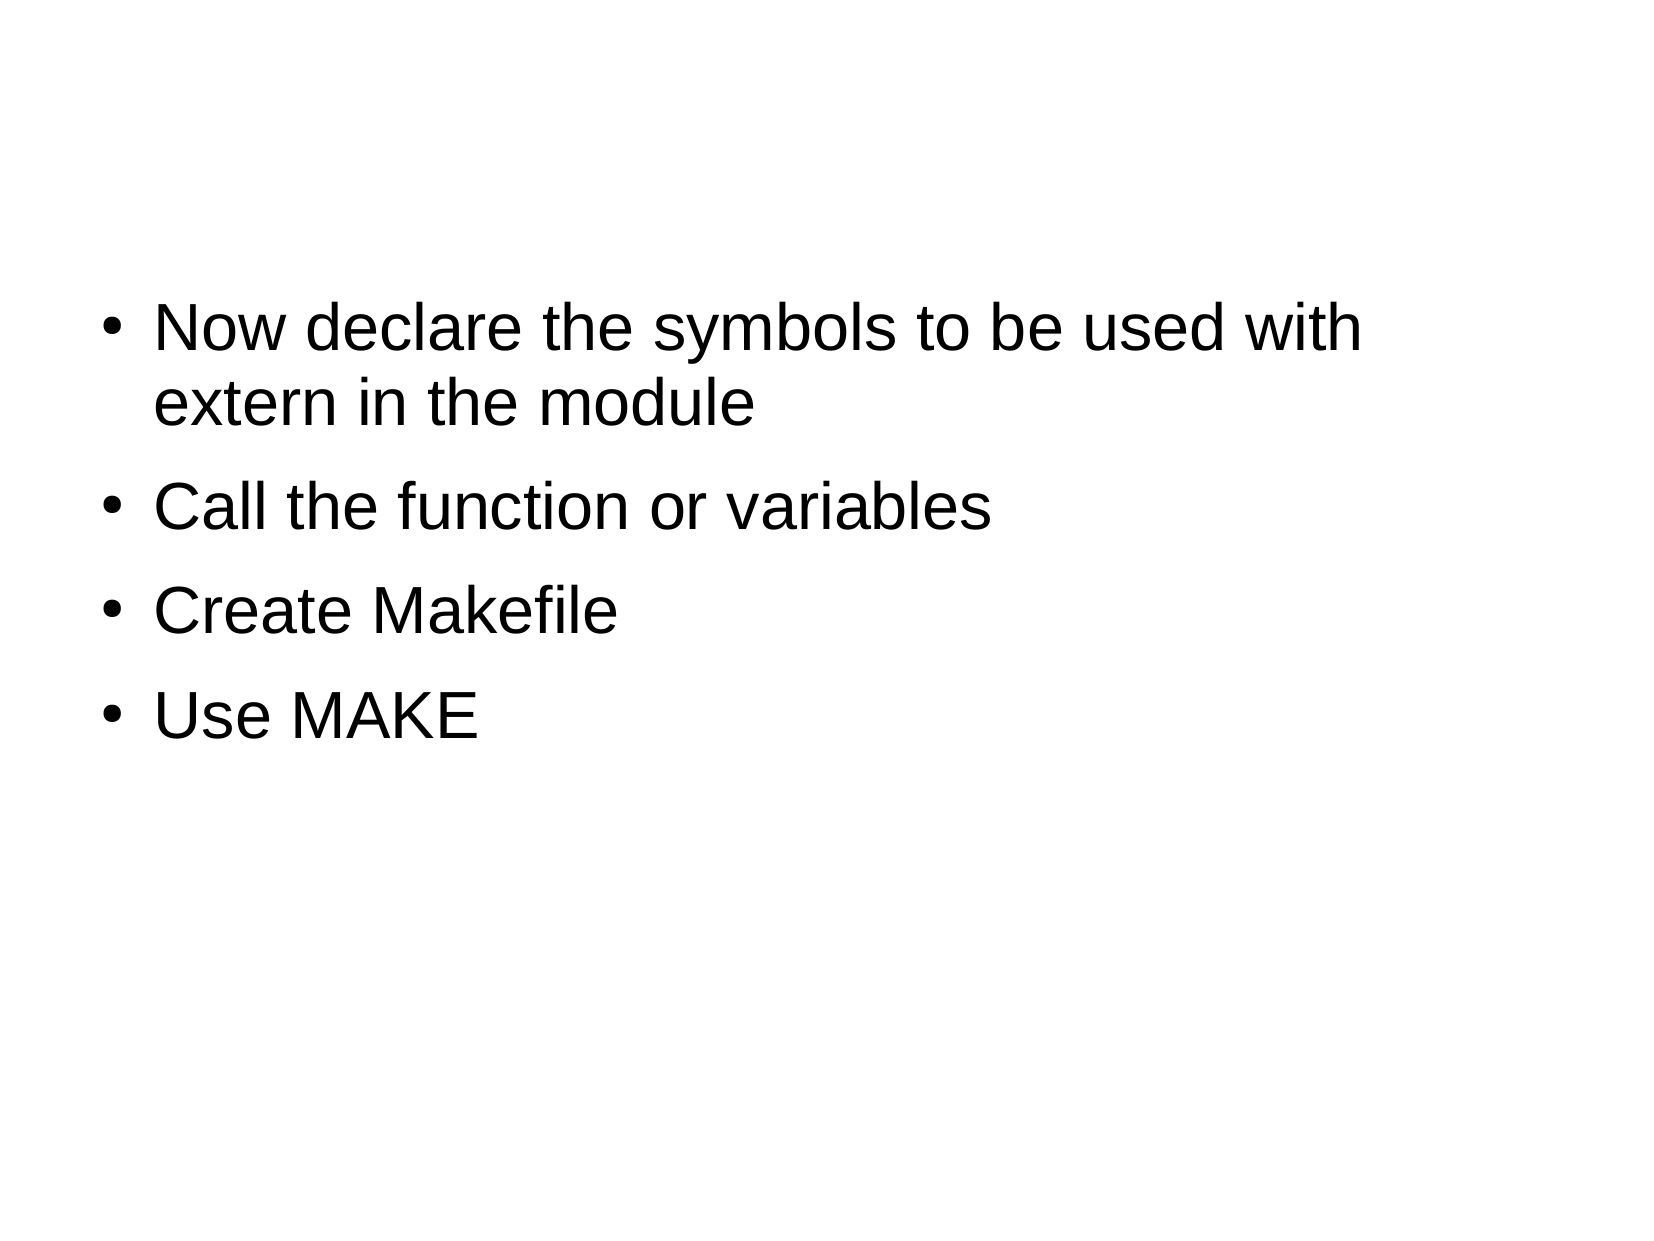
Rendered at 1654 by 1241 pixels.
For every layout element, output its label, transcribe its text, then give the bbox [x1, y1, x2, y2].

list Now declare the symbols to be used with extern in the module Call the function or variables Create Makefile Use MAKE [82, 290, 1538, 1010]
